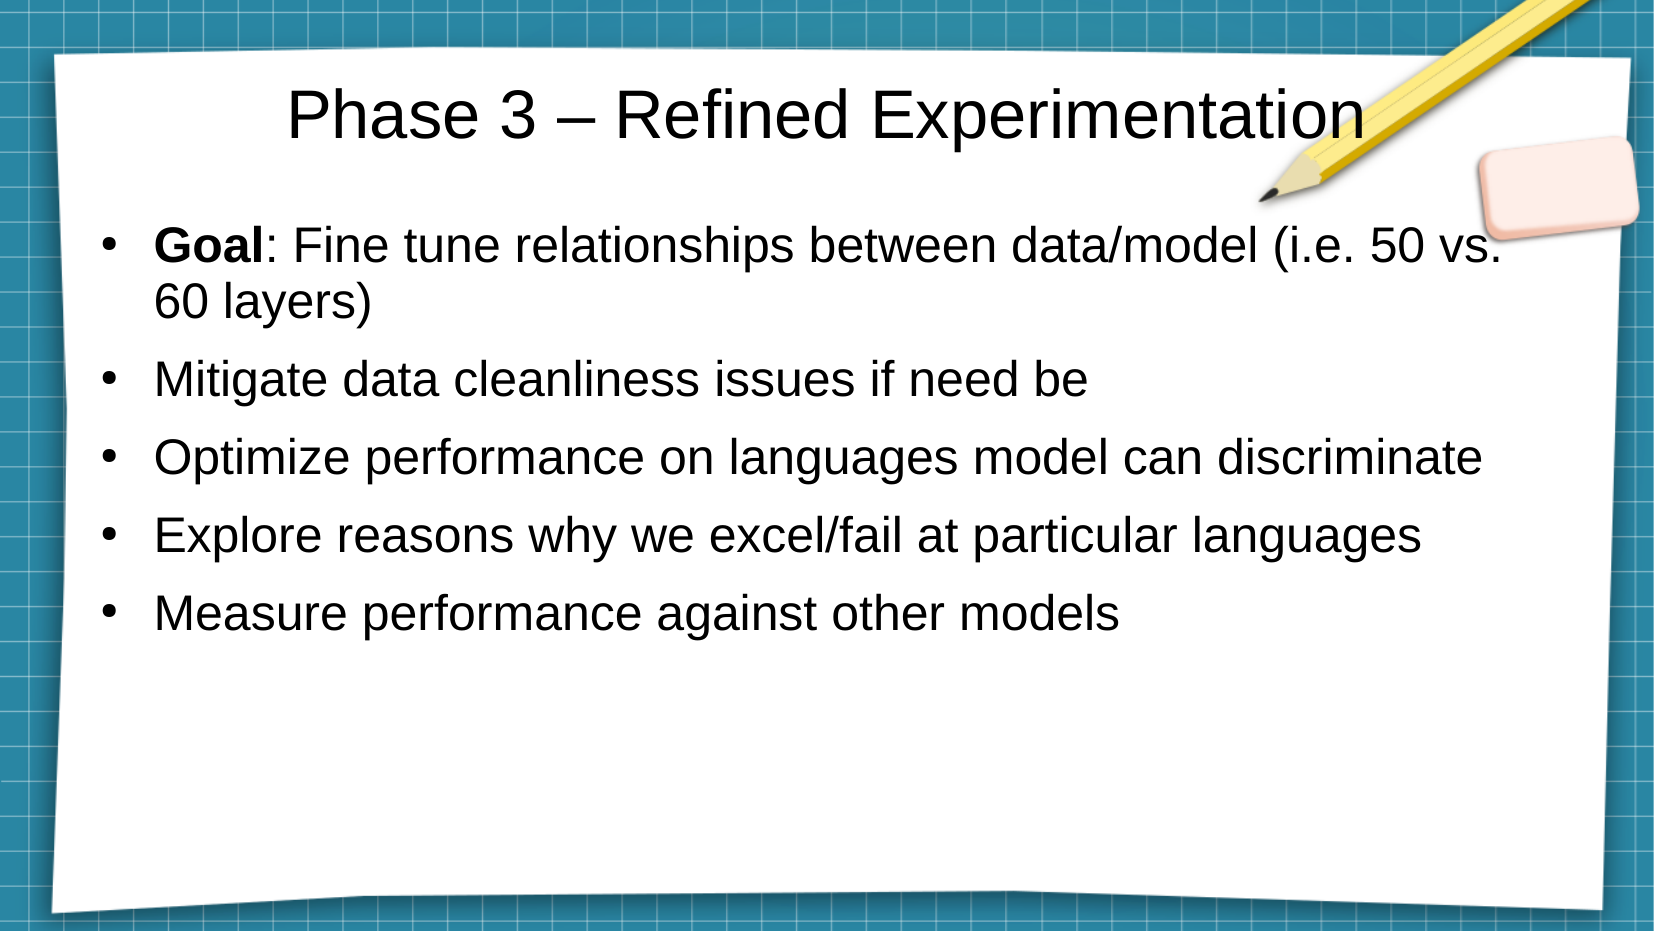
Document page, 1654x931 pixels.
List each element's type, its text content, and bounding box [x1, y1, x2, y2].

title Phase 3 – Refined Experimentation [82, 37, 1571, 193]
picture [0, 0, 1654, 931]
list Goal: Fine tune relationships between data/model (i.e. 50 vs. 60 layers) Mitigate data cleanliness issues if need be Optimize performance on languages model can discriminate Explore reasons why we excel/fail at particular languages Measure performance against other models [82, 217, 1571, 758]
